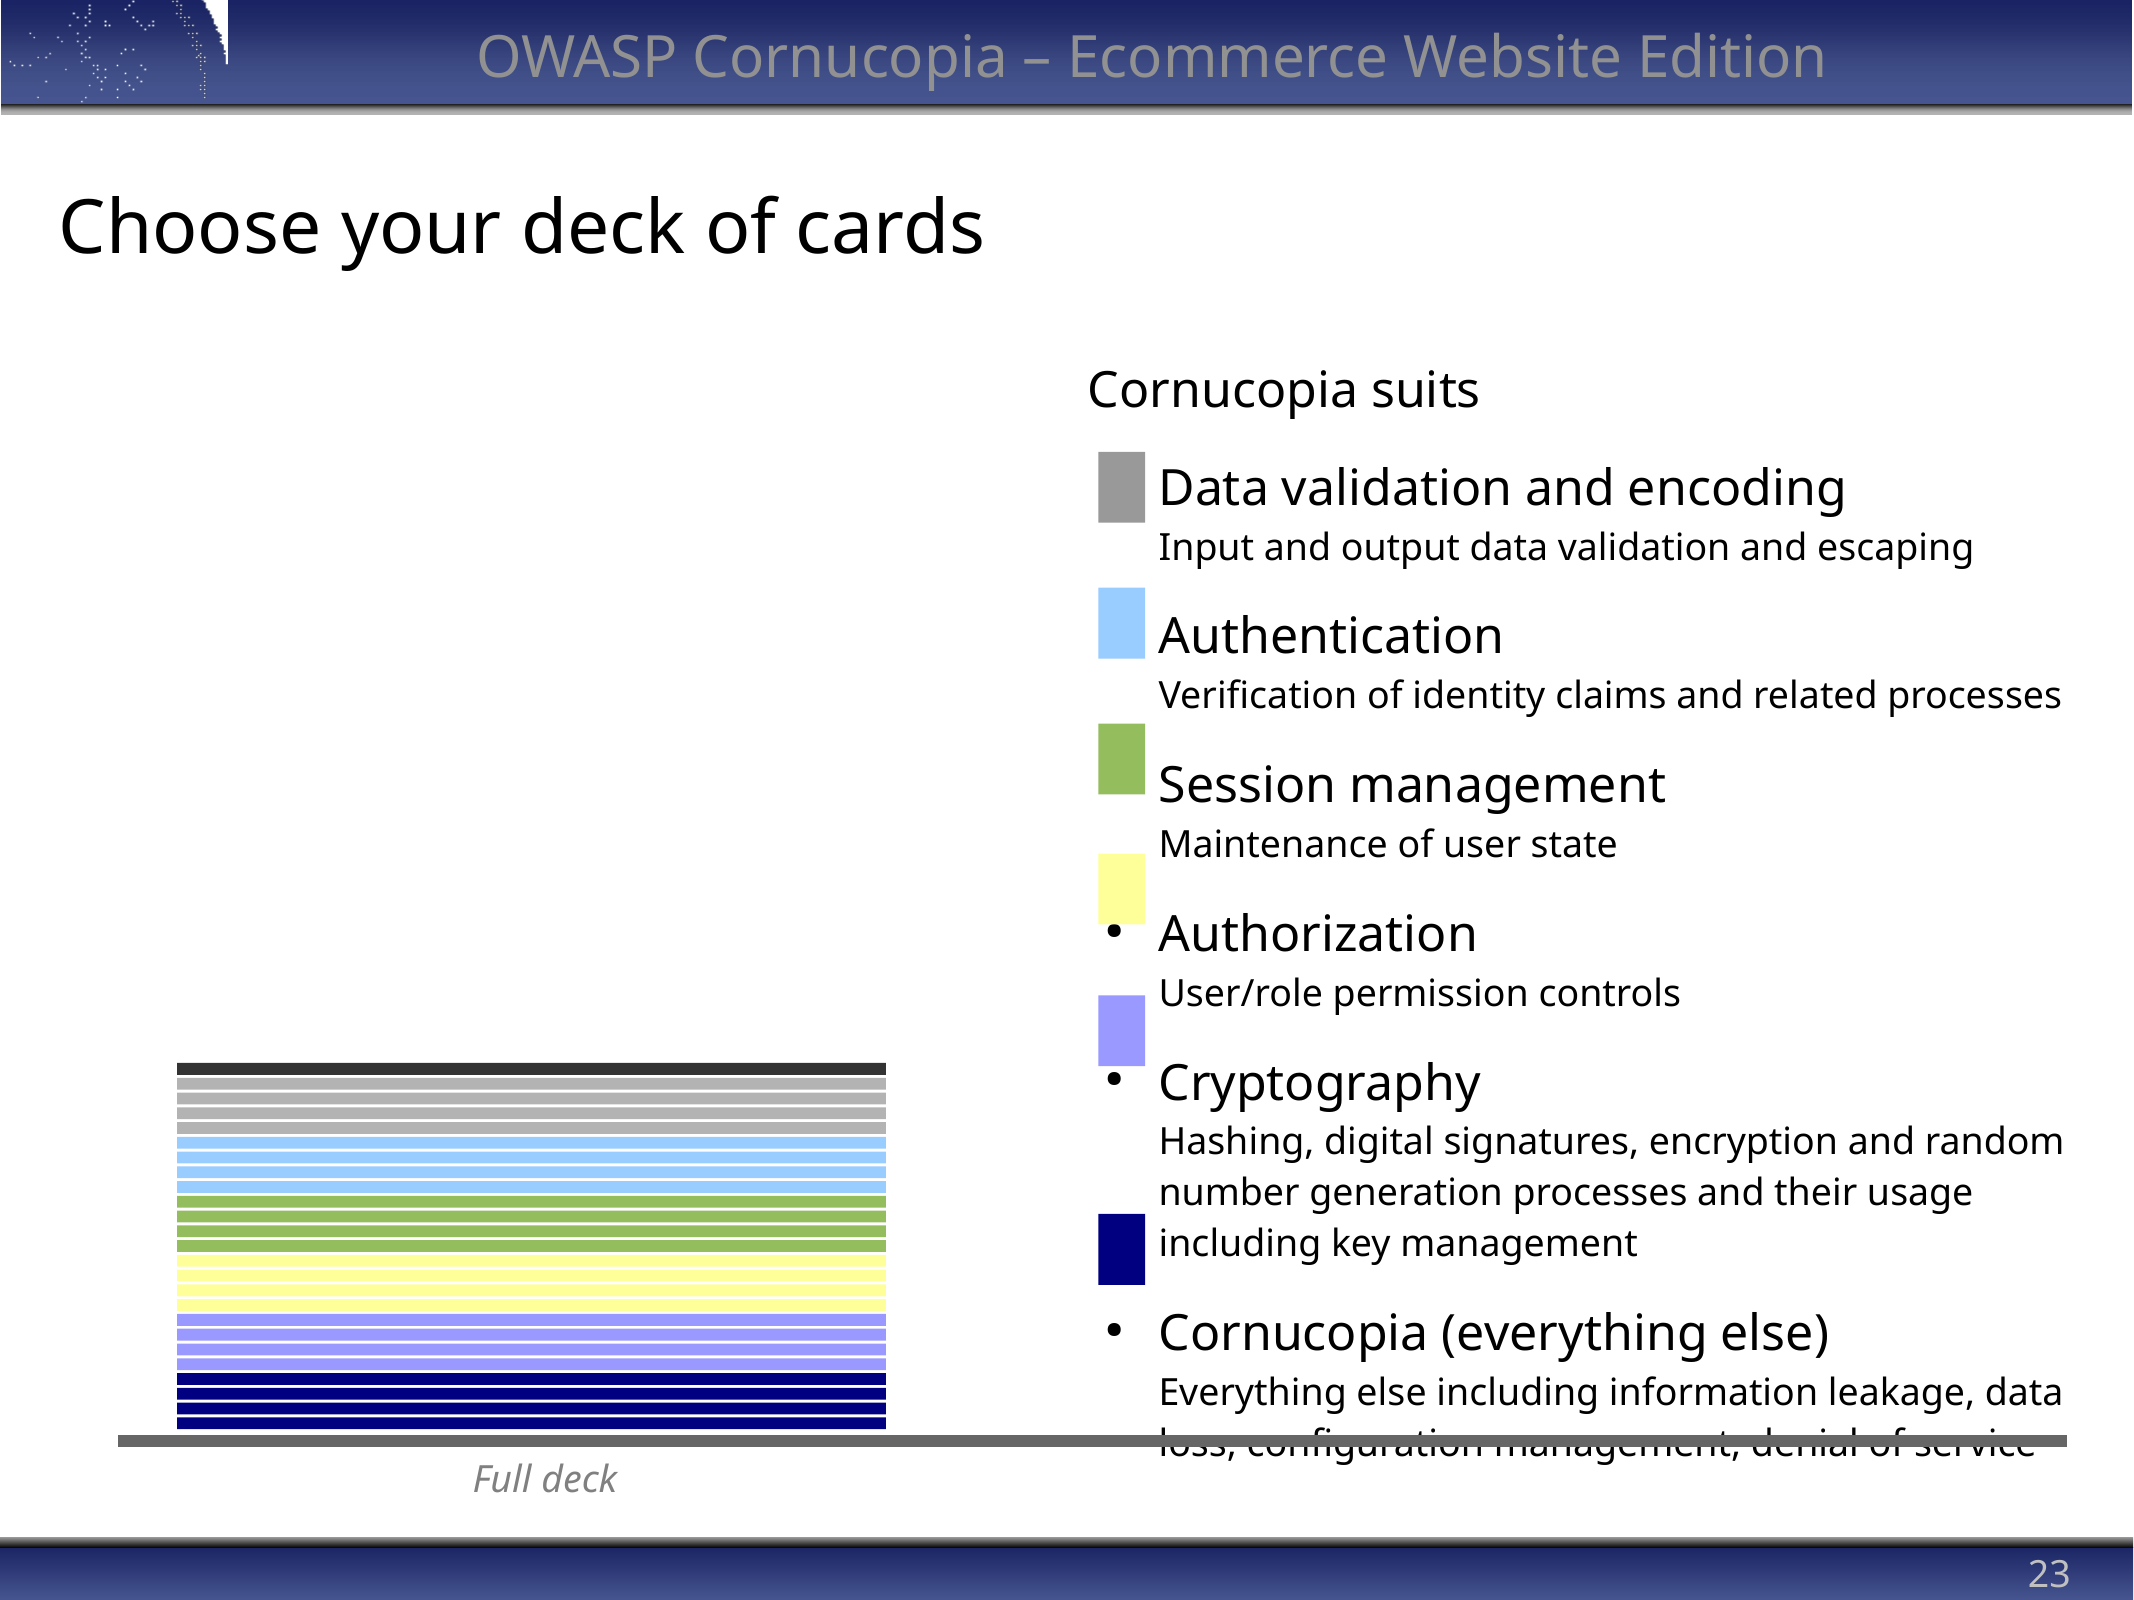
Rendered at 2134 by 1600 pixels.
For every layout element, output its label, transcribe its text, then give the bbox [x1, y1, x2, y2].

list [1098, 587, 1146, 659]
list [1098, 723, 1146, 795]
title Choose your deck of cards [58, 124, 2126, 325]
list [177, 1269, 886, 1282]
list [177, 1195, 886, 1208]
list [177, 1136, 886, 1149]
list [177, 1254, 886, 1267]
list [177, 1181, 886, 1193]
list [177, 1166, 886, 1179]
list [177, 1107, 886, 1120]
list [118, 1435, 2067, 1447]
list [177, 1402, 886, 1415]
list Full deck [472, 1452, 709, 1506]
list [177, 1343, 886, 1356]
list [177, 1299, 886, 1312]
list [177, 1417, 886, 1430]
list [177, 1151, 886, 1164]
list Cornucopia suits Data validation and encoding Input and output data validation and escaping Authentication Verification of identity claims and related processes Session management Maintenance of user state Authorization User/role permission controls Cryptography Hashing, digital signatures, encryption and random number generation processes and their usage including key management Cornucopia (everything else) Everything else including information leakage, data loss, configuration management, denial of service [1087, 354, 2068, 1536]
list [1098, 1213, 1146, 1285]
list [177, 1284, 886, 1297]
list [177, 1077, 886, 1090]
list [177, 1328, 886, 1341]
list [177, 1122, 886, 1134]
list [177, 1092, 886, 1105]
list [177, 1225, 886, 1238]
list [1098, 451, 1146, 523]
list [1098, 853, 1146, 925]
list [177, 1387, 886, 1400]
list [177, 1210, 886, 1223]
list [1098, 995, 1146, 1067]
list [177, 1240, 886, 1252]
list [177, 1358, 886, 1371]
list [177, 1313, 886, 1326]
list [177, 1062, 886, 1075]
list [177, 1373, 886, 1385]
